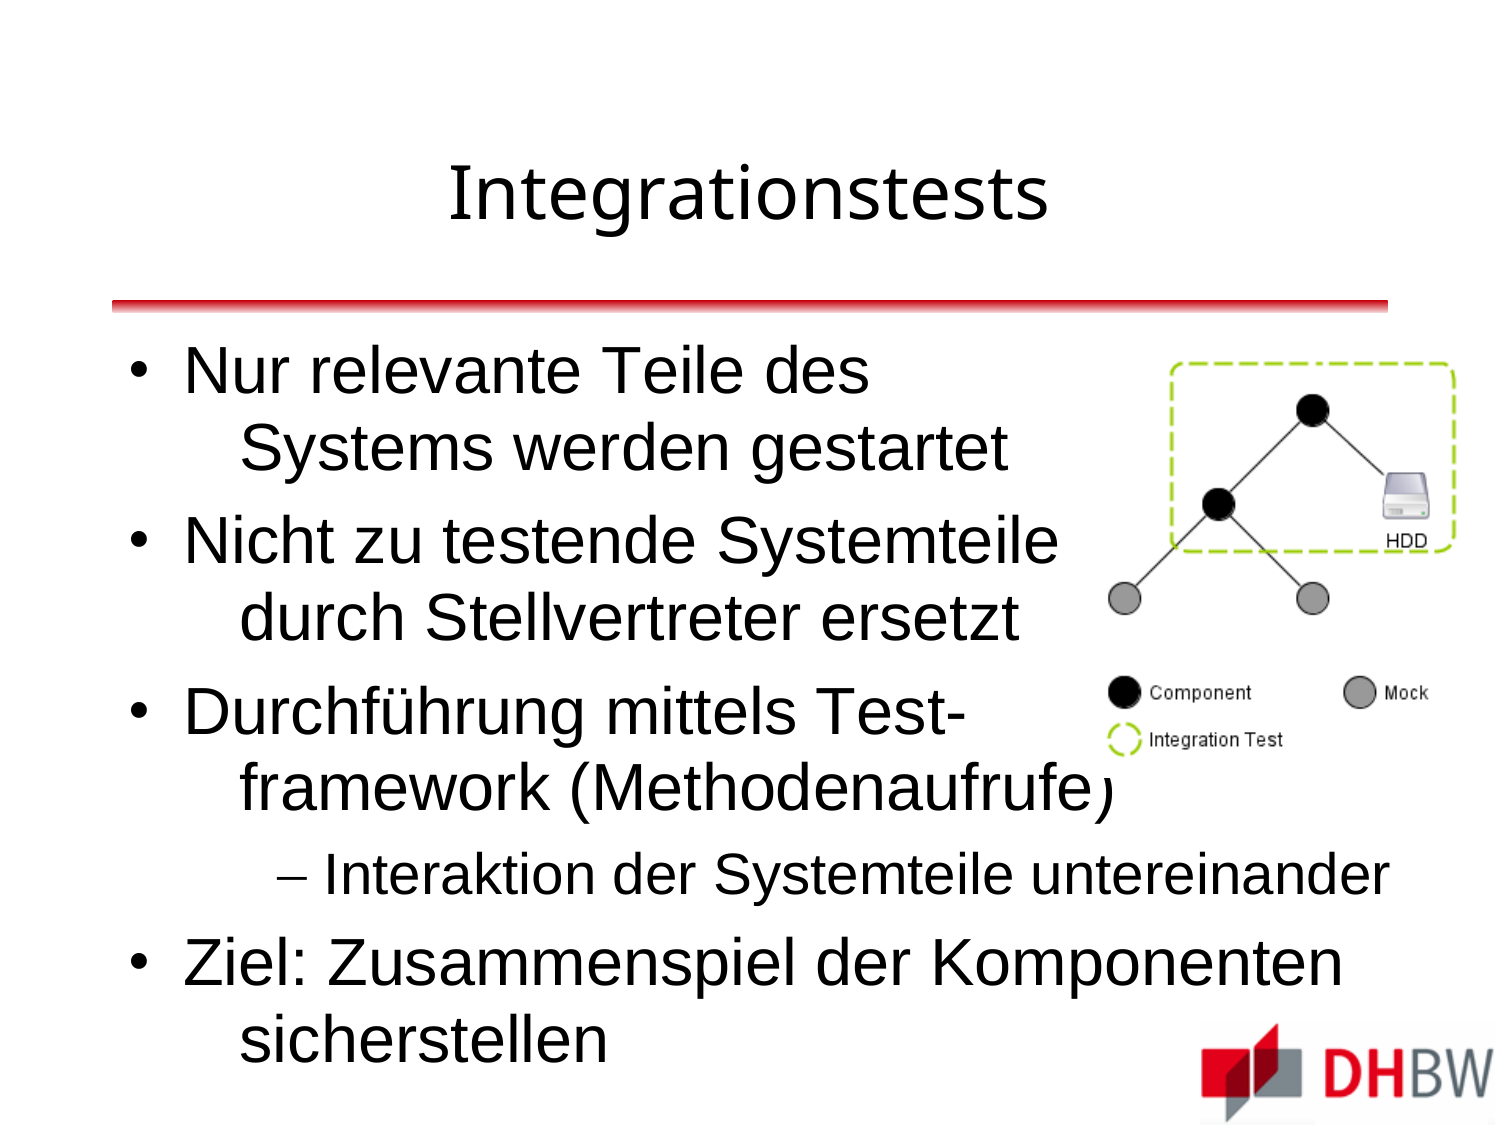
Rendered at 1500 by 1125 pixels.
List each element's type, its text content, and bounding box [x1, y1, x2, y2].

picture [1200, 1021, 1495, 1125]
list Nur relevante Teile des Systems werden gestartet Nicht zu testende Systemteile durch Stellvertreter ersetzt Durchführung mittels Test- framework (Methodenaufrufe) Interaktion der Systemteile untereinander Ziel: Zusammenspiel der Komponenten sicherstellen [112, 324, 1477, 1086]
picture [1085, 324, 1477, 778]
title Integrationstests [112, 27, 1387, 324]
